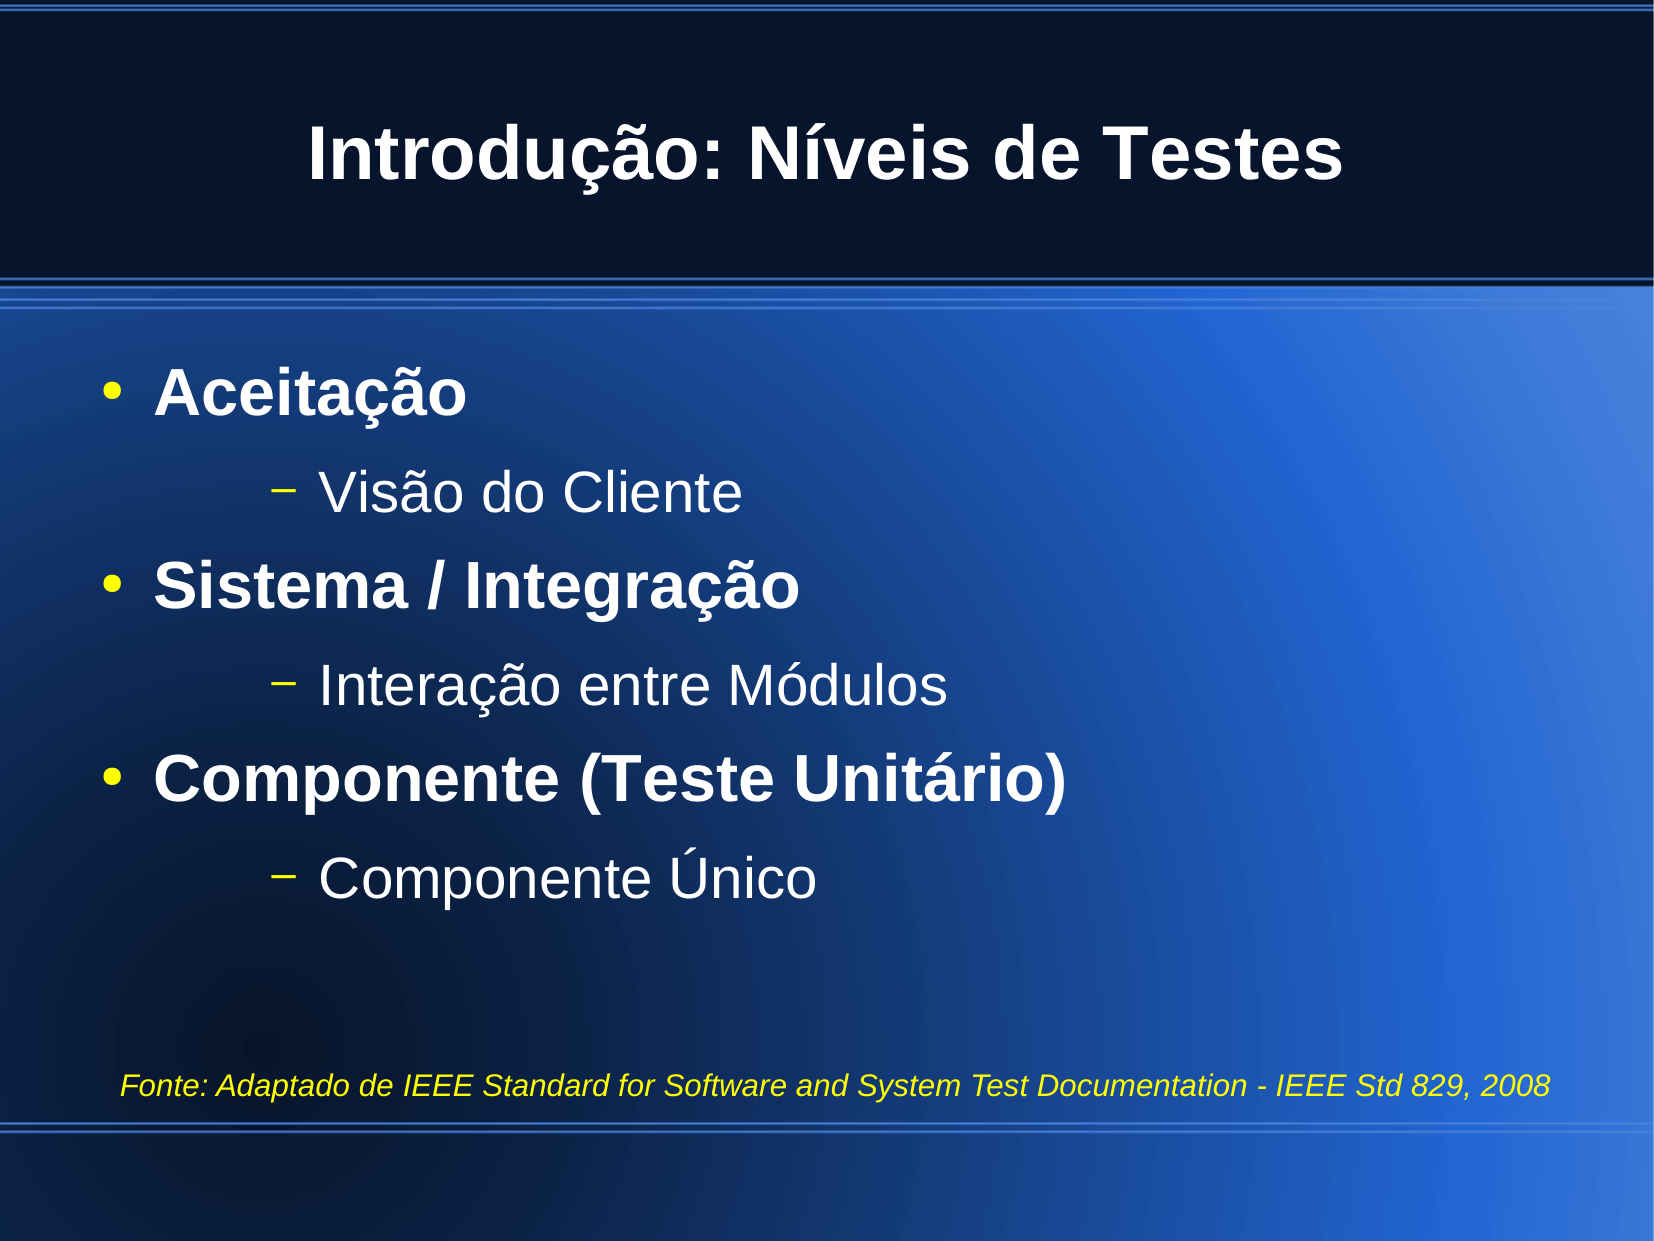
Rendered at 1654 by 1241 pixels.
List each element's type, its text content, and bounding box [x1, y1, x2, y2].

text_box Fonte: Adaptado de IEEE Standard for Software and System Test Documentation - IEEE Std 829, 2008 [105, 1060, 1606, 1111]
picture [0, 0, 1654, 1241]
list Aceitação Visão do Cliente Sistema / Integração Interação entre Módulos Componente (Teste Unitário) Componente Único [82, 355, 1571, 1075]
title Introdução: Níveis de Testes [82, 49, 1571, 257]
